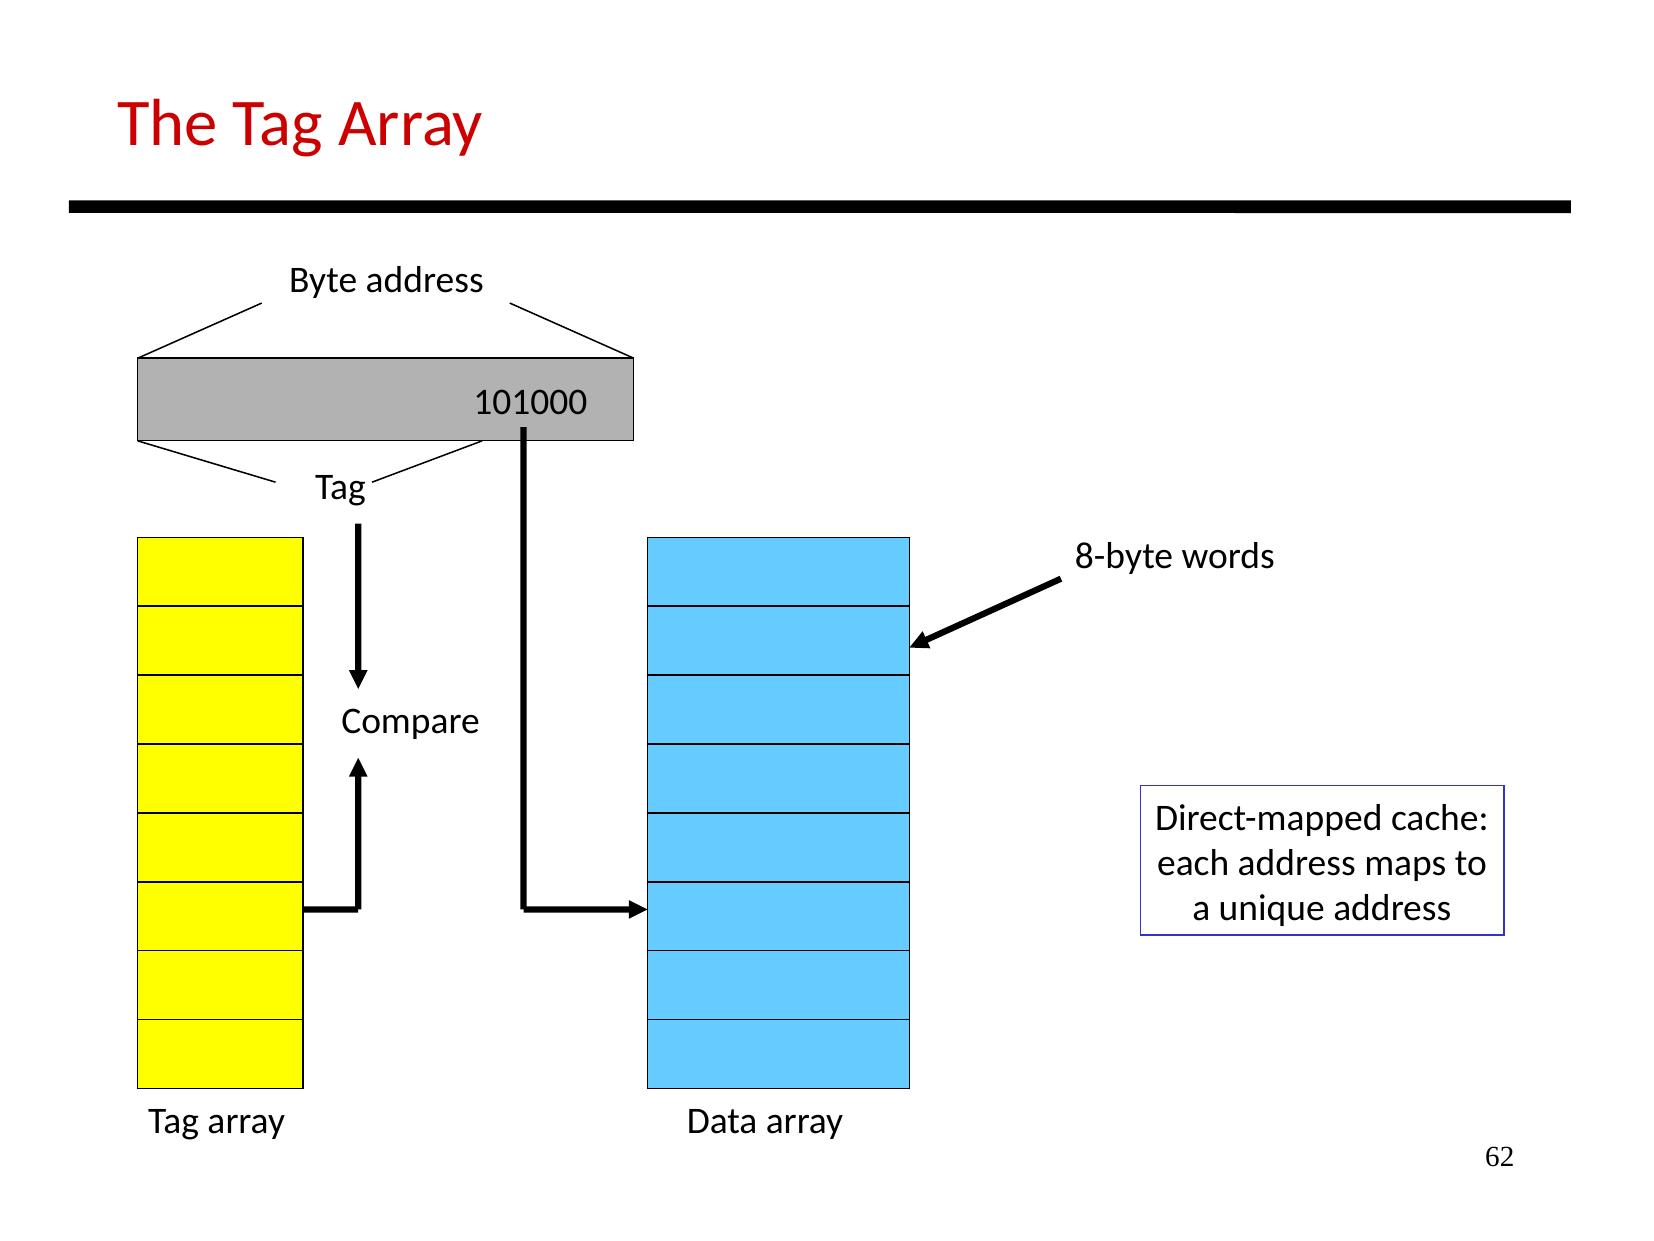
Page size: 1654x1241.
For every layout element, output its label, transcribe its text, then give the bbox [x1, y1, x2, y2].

slide_number <number> [1185, 1129, 1530, 1213]
text_box [647, 537, 910, 1089]
text_box Compare [326, 688, 495, 749]
text_box 101000 [137, 358, 634, 441]
text_box Data array [672, 1088, 859, 1149]
text_box Direct-mapped cache: each address maps to a unique address [1140, 785, 1504, 936]
text_box Byte address [274, 247, 500, 308]
text_box 8-byte words [1060, 523, 1290, 584]
text_box Tag [300, 454, 381, 515]
text_box The Tag Array [102, 71, 499, 167]
text_box Tag array [133, 1088, 301, 1149]
text_box [137, 537, 304, 1089]
